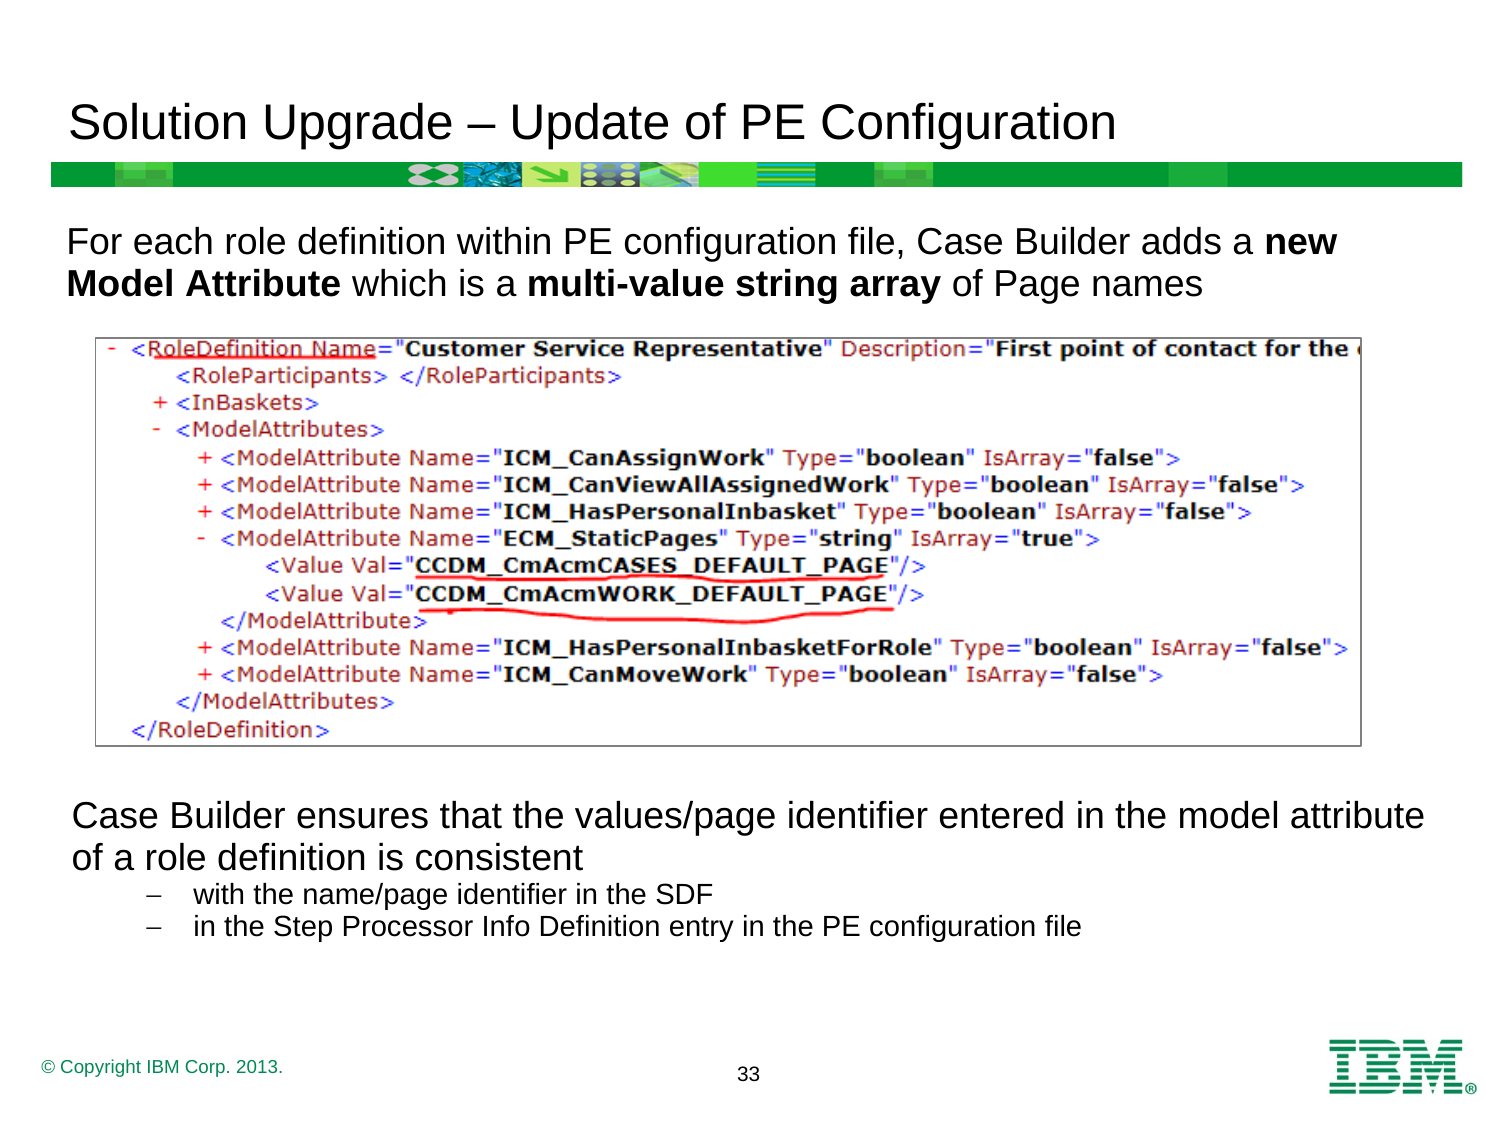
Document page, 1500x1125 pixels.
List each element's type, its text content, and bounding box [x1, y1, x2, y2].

text_box Case Builder ensures that the values/page identifier entered in the model attribute of a role definition is consistent with the name/page identifier in the SDF in the Step Processor Info Definition entry in the PE configuration file [56, 787, 1460, 1021]
text_box For each role definition within PE configuration file, Case Builder adds a new Model Attribute which is a multi-value string array of Page names [51, 213, 1463, 324]
title Solution Upgrade – Update of PE Configuration [53, 80, 1456, 157]
picture [1327, 1037, 1479, 1096]
picture [50, 161, 1463, 189]
picture [96, 338, 1361, 746]
